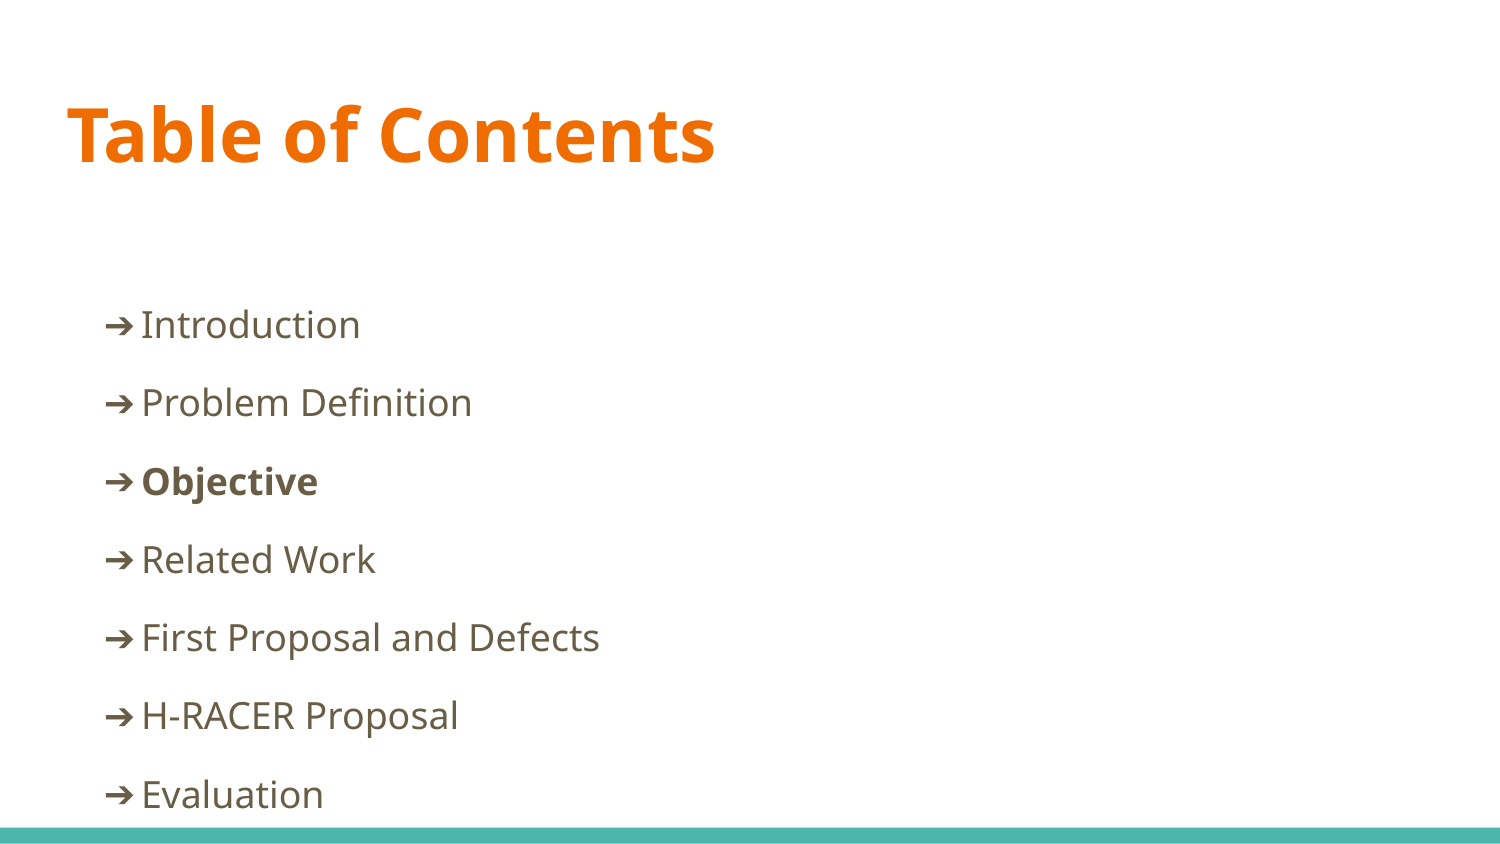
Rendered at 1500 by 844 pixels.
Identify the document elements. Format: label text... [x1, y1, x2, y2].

title Table of Contents [51, 72, 1449, 189]
list Introduction Problem Definition Objective Related Work First Proposal and Defects H-RACER Proposal Evaluation Conclusion [51, 207, 1449, 750]
